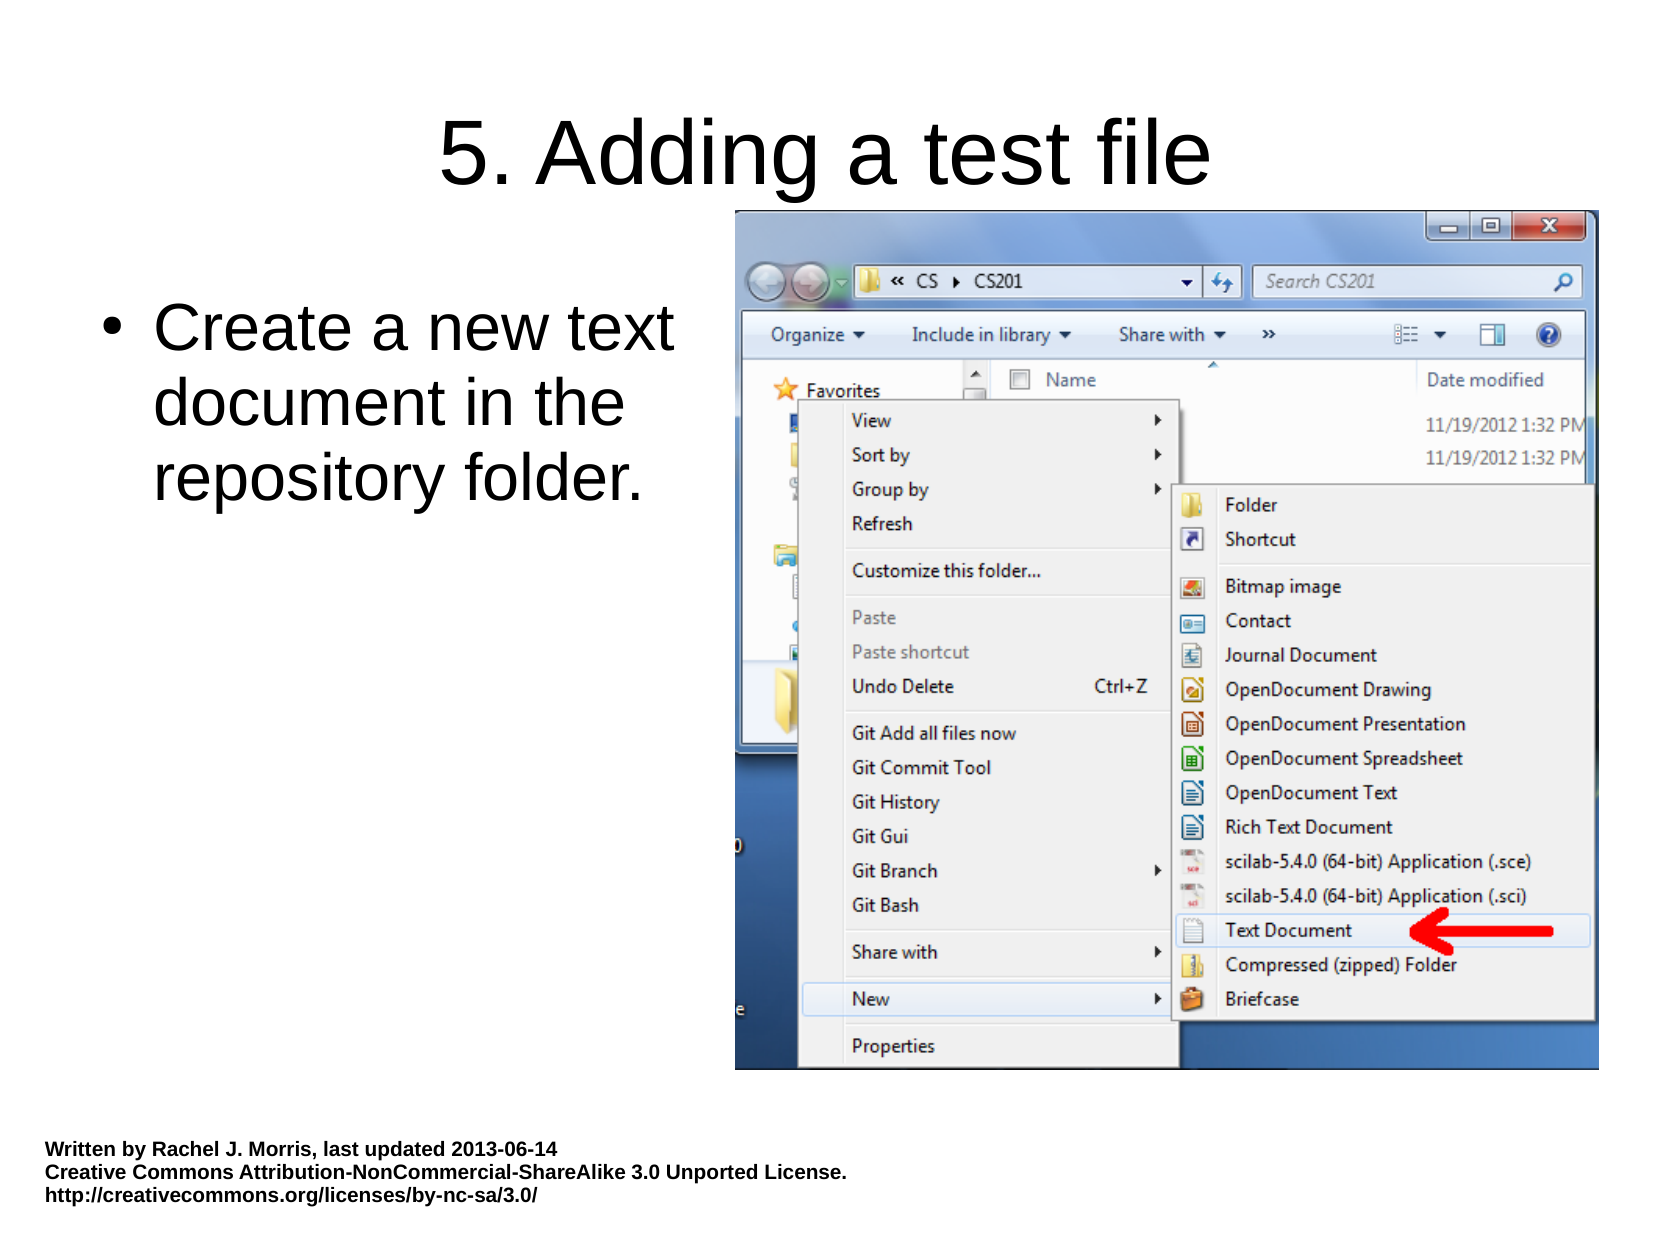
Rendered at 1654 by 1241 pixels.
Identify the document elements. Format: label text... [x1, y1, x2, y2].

list Create a new text document in the repository folder. [82, 290, 691, 1010]
title 5. Adding a test file [82, 49, 1571, 257]
picture [735, 210, 1599, 1070]
